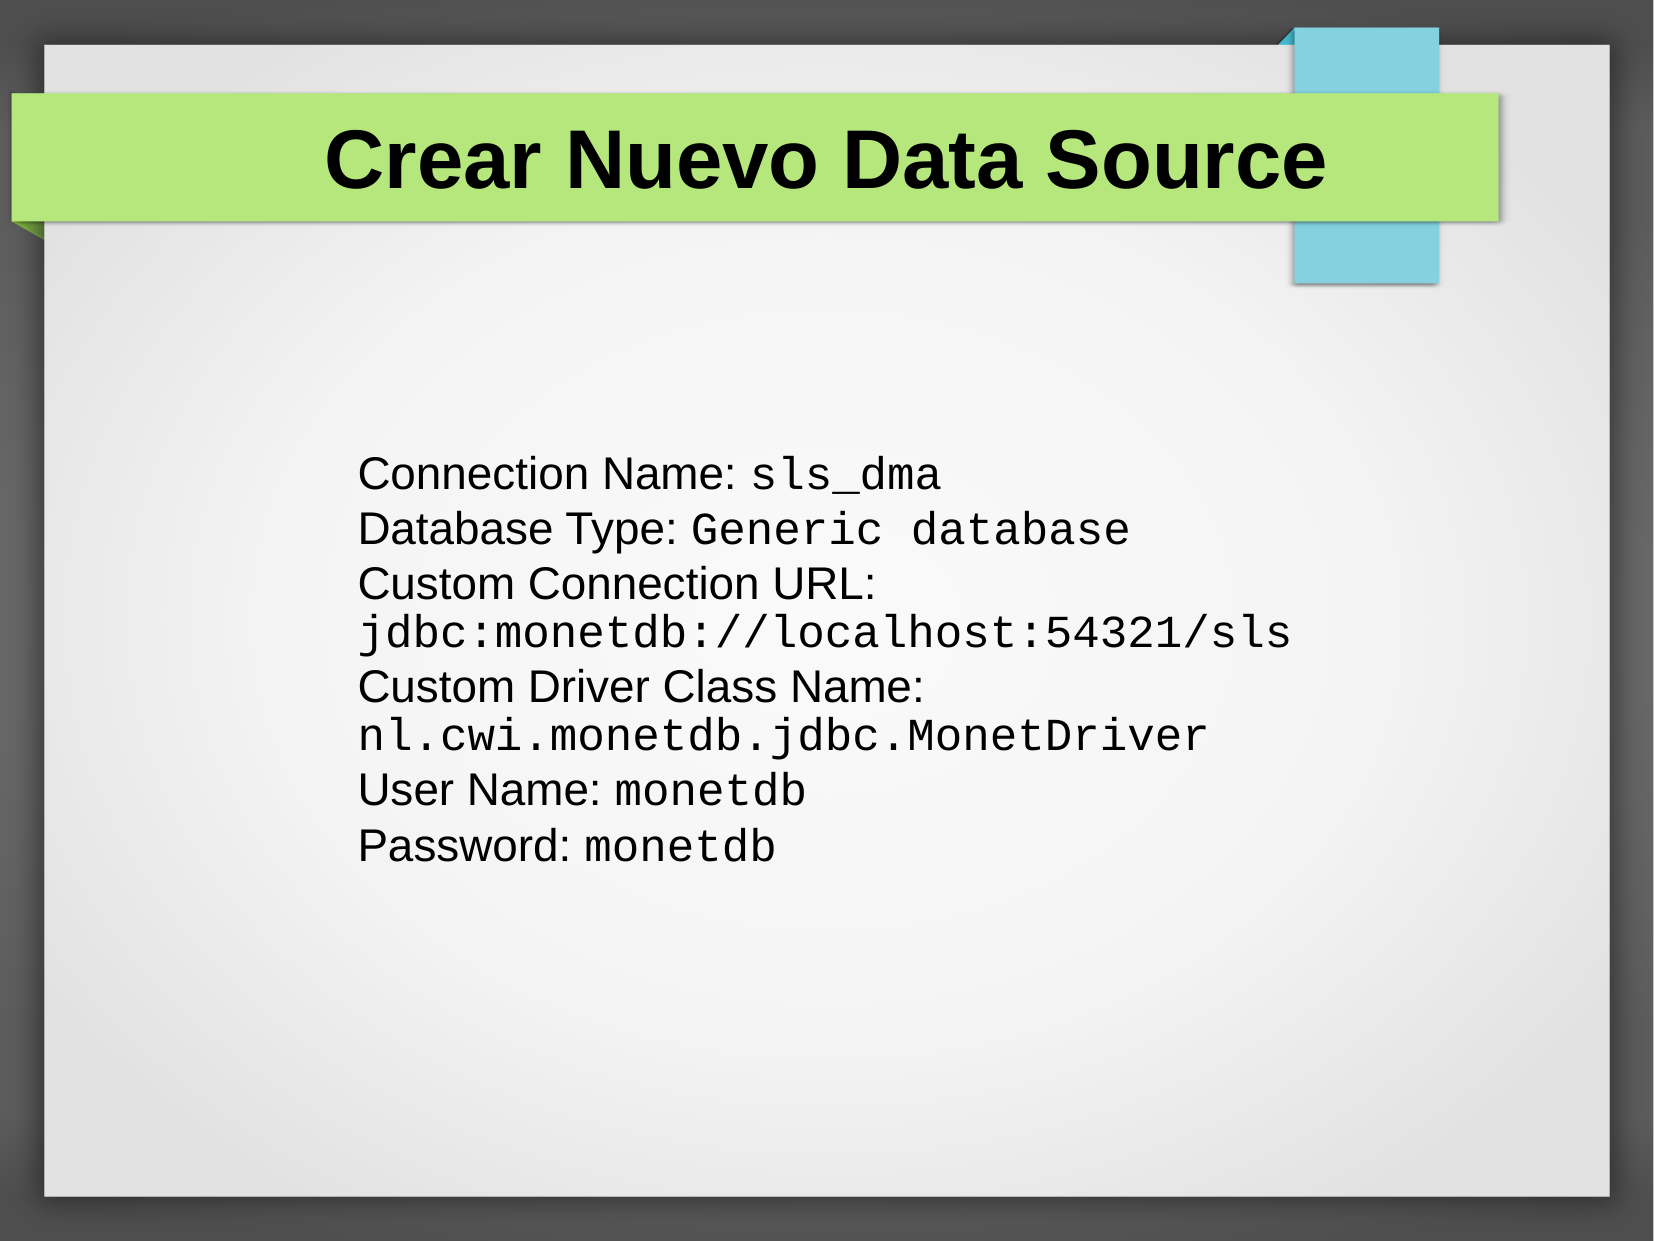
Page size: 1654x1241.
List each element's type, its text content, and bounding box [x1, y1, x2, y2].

title Crear Nuevo Data Source [70, 106, 1583, 213]
picture [0, 0, 1654, 1241]
text_box Connection Name: sls_dma Database Type: Generic database Custom Connection URL: jdbc:monetdb://localhost:54321/sls Custom Driver Class Name: nl.cwi.monetdb.jdbc.MonetDriver User Name: monetdb Password: monetdb [342, 440, 1413, 883]
